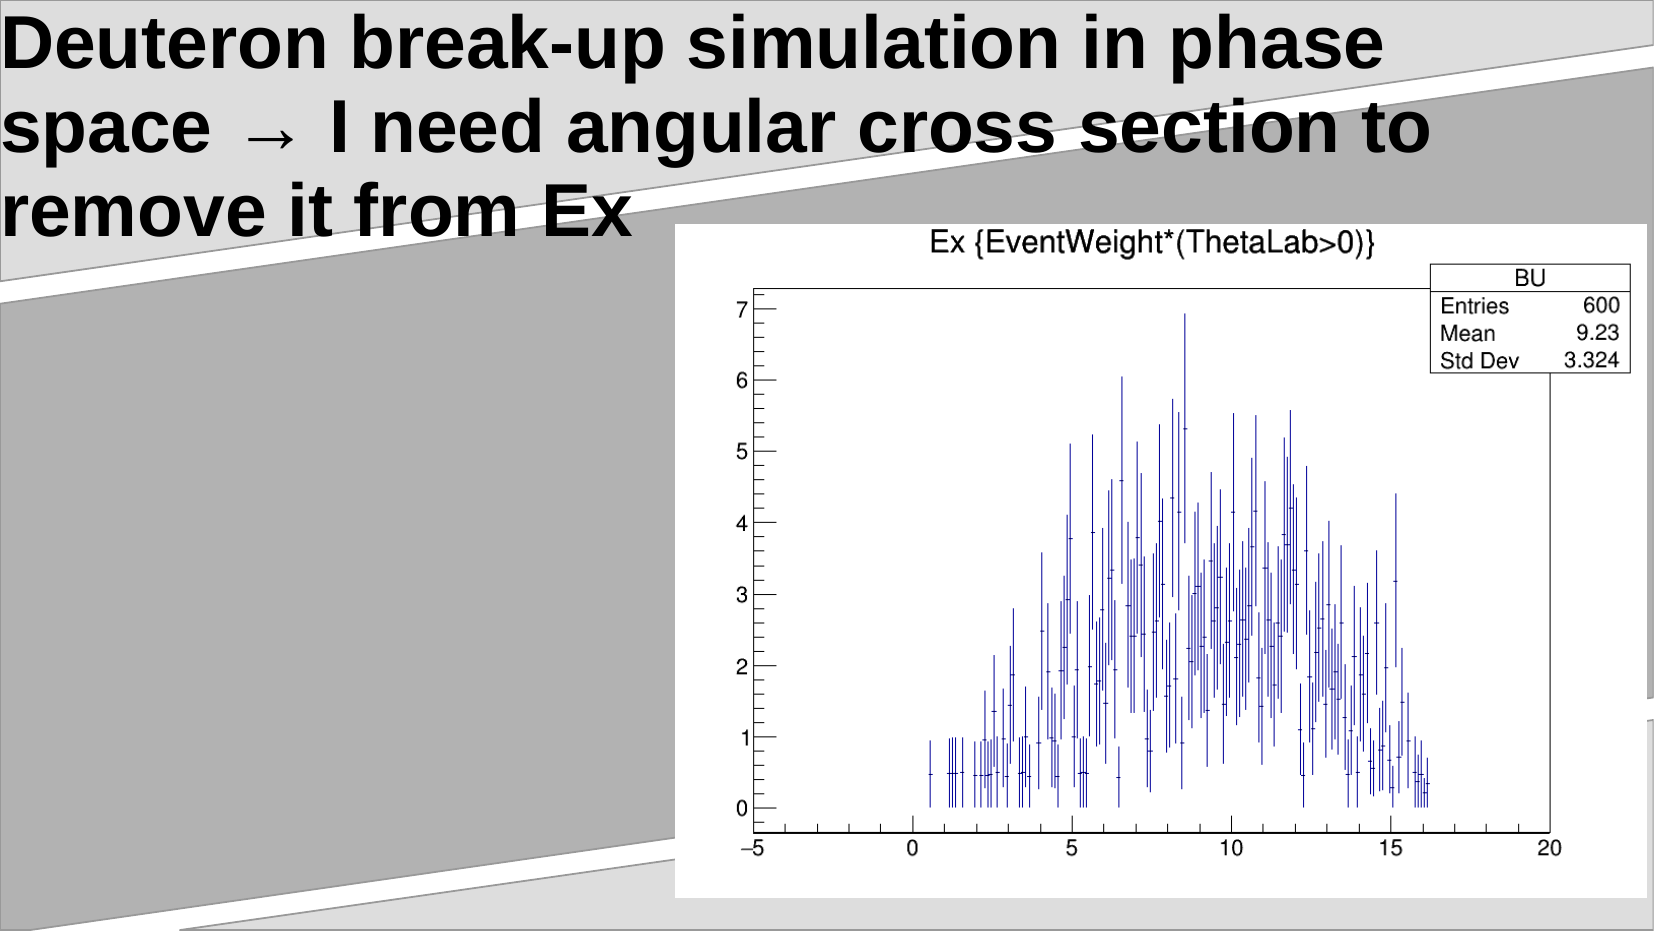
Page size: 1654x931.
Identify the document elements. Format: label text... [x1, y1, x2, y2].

title Deuteron break-up simulation in phase space → I need angular cross section to remove it from Ex [0, 0, 1477, 252]
picture [675, 224, 1647, 898]
